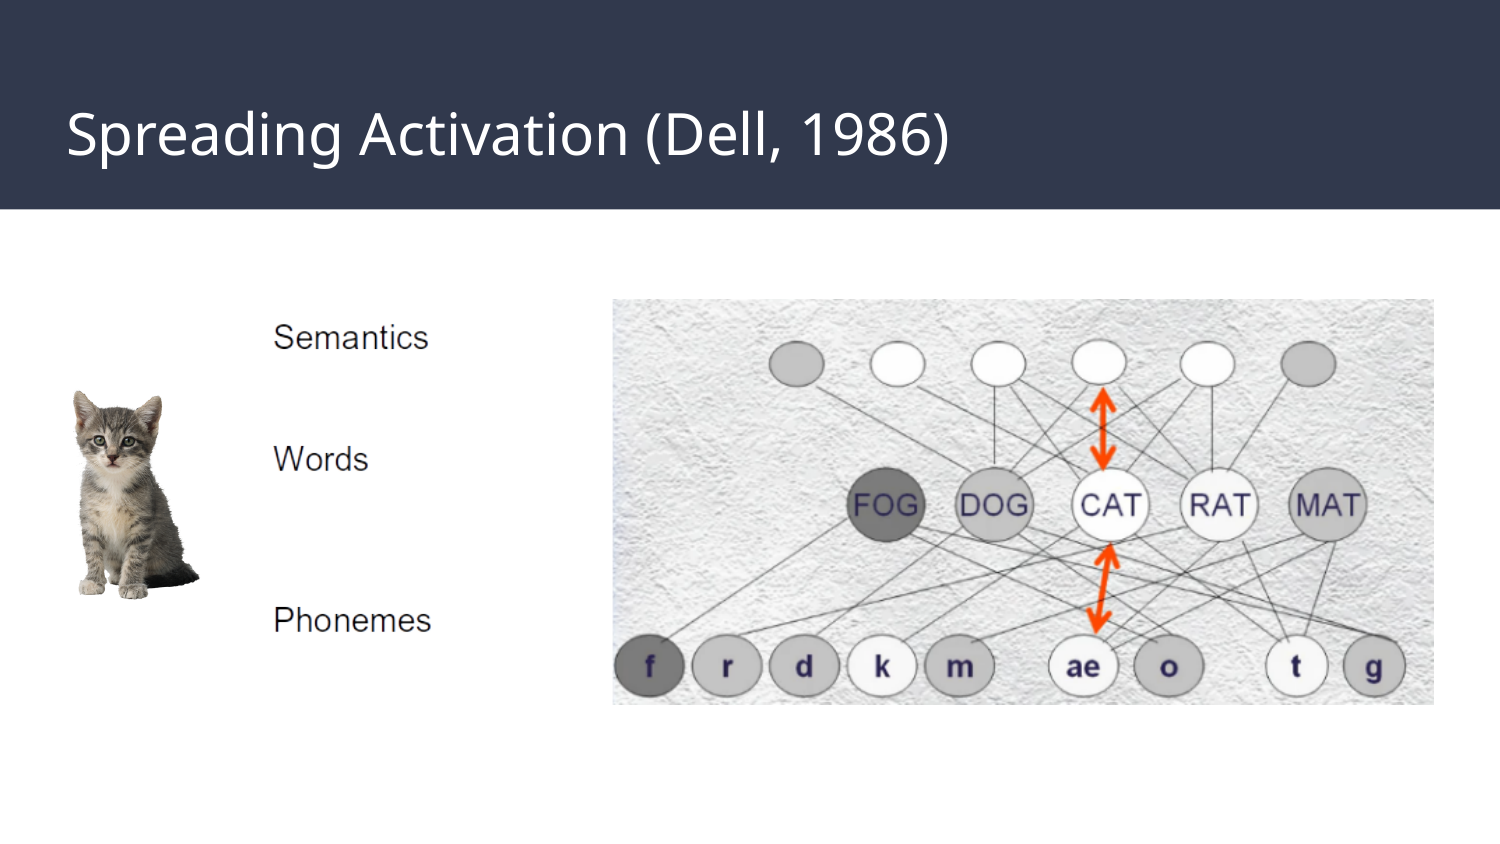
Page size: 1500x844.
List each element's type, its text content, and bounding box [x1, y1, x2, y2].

title Spreading Activation (Dell, 1986) [51, 82, 1449, 185]
picture [71, 388, 201, 600]
picture [273, 299, 1434, 705]
